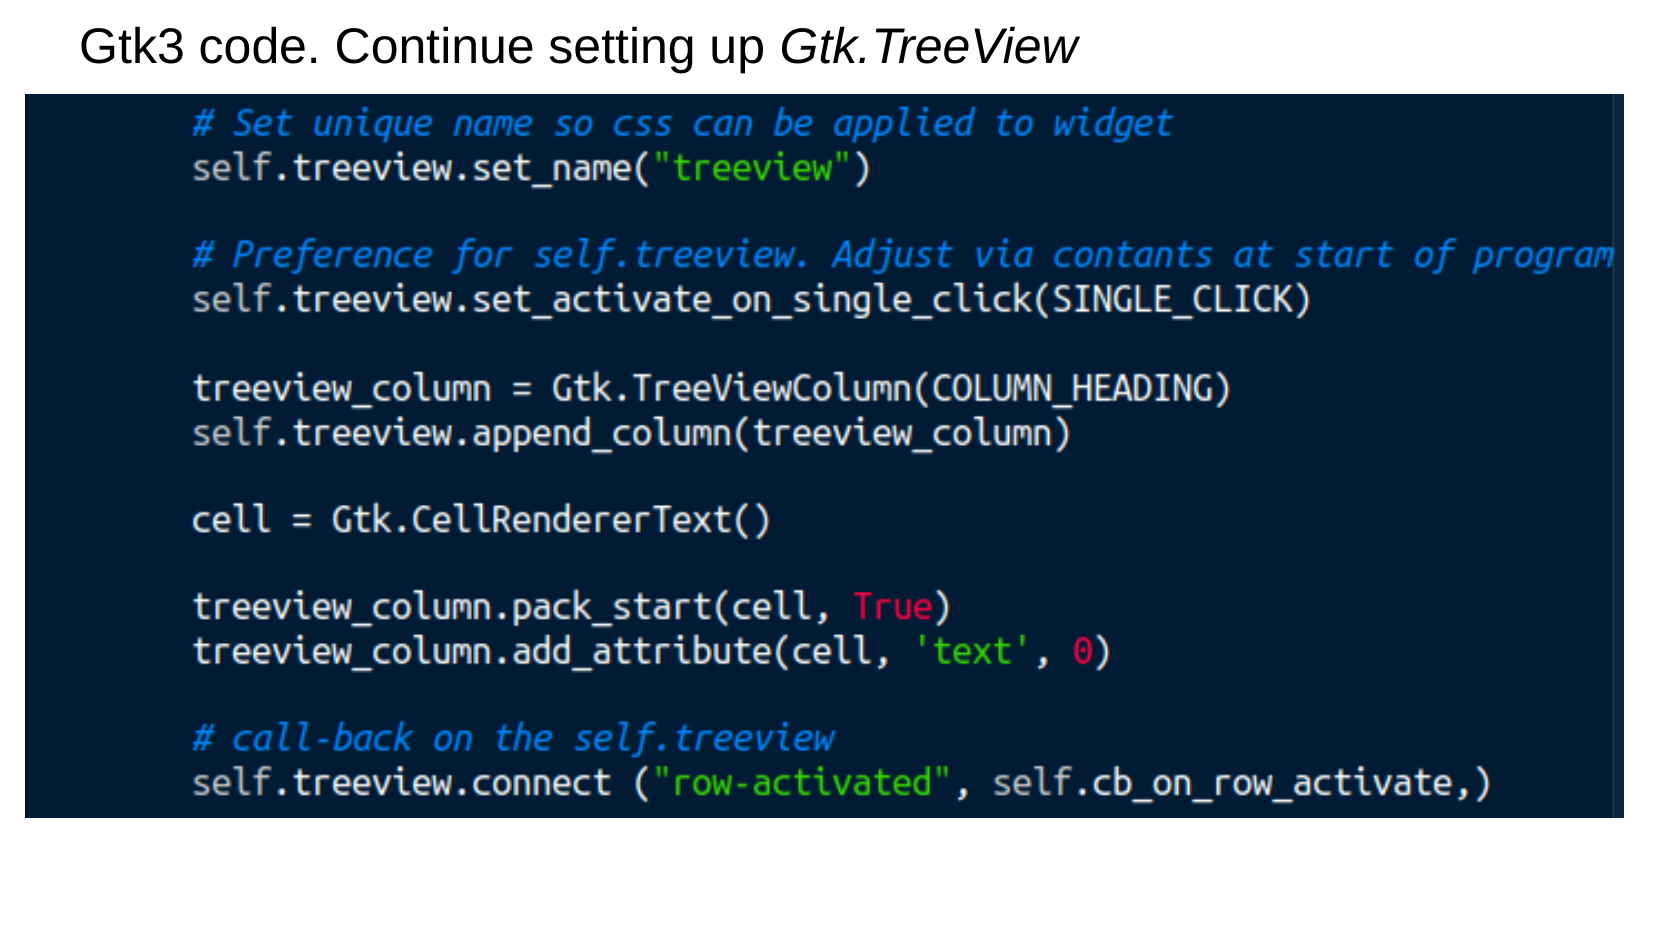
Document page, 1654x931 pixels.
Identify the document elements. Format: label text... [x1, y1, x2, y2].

picture [25, 94, 1624, 818]
list Gtk3 code. Continue setting up Gtk.TreeView [79, 18, 1632, 131]
